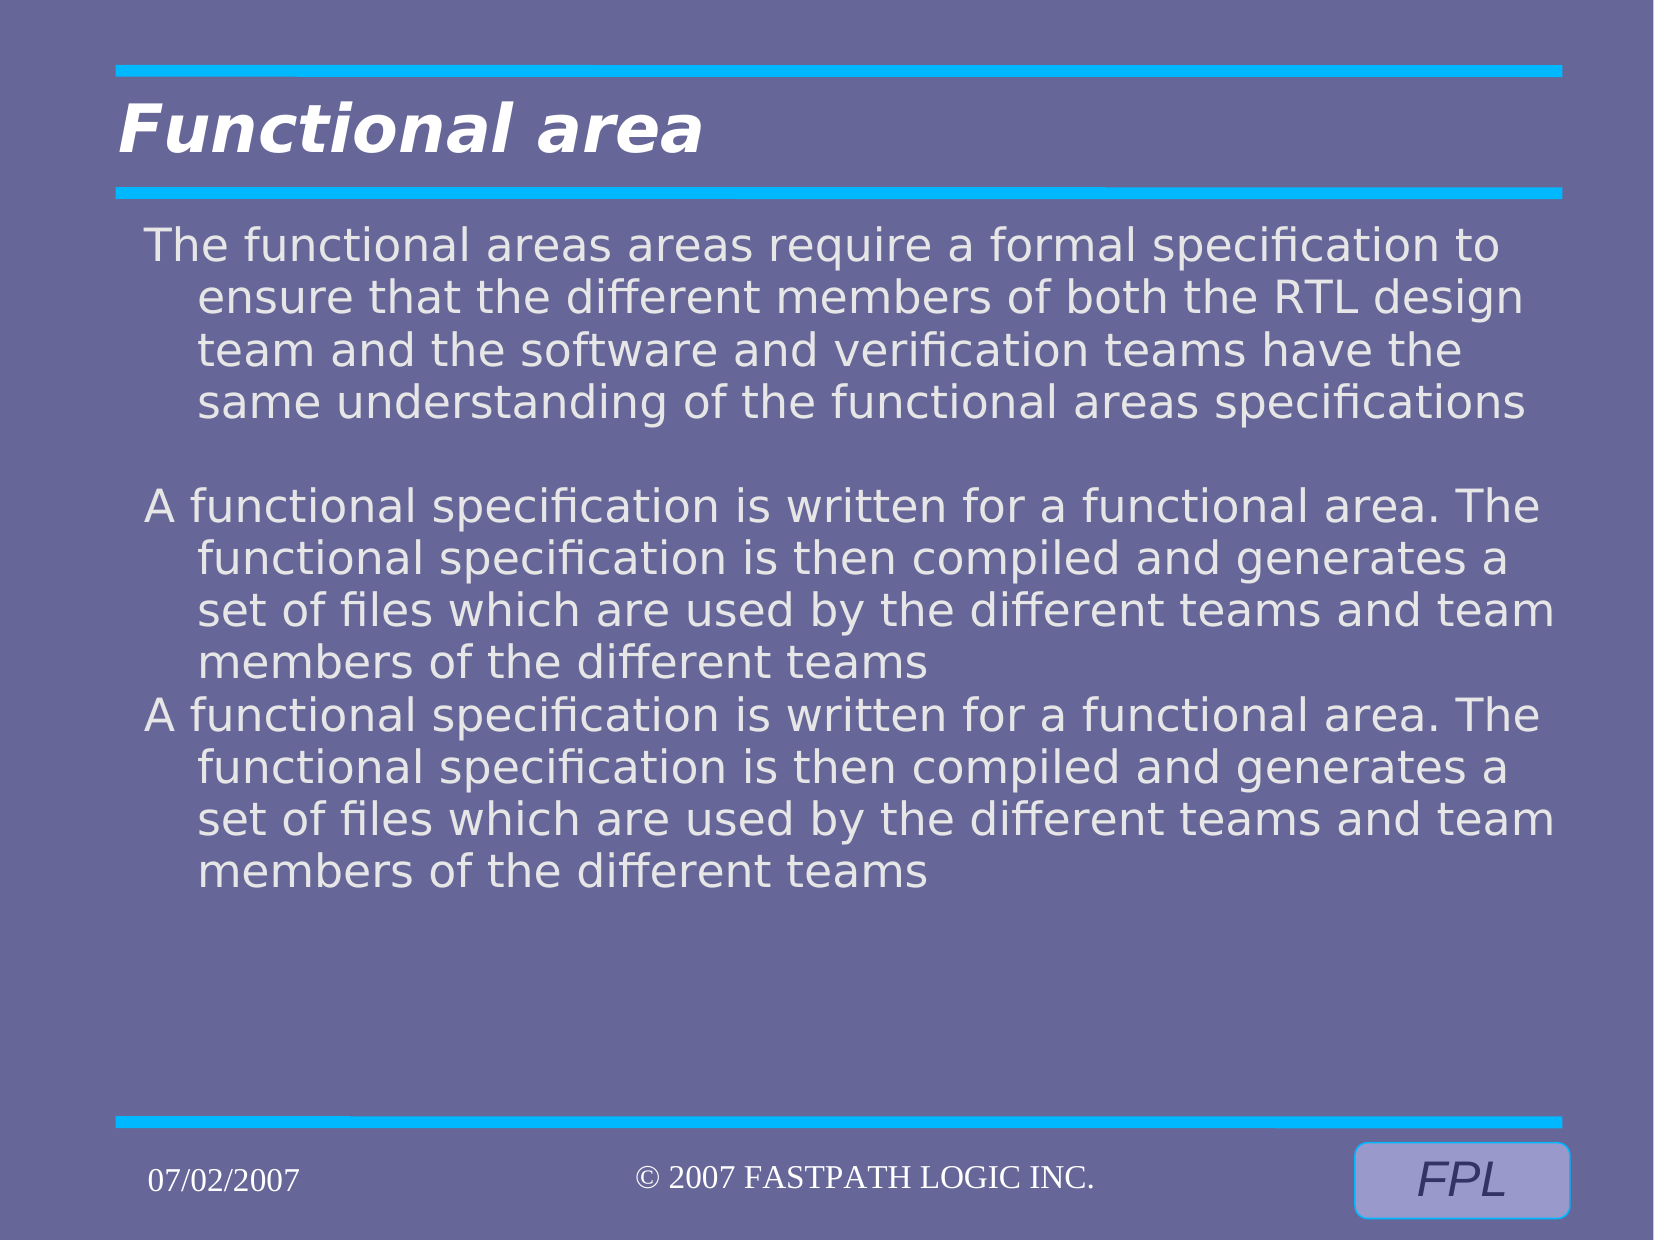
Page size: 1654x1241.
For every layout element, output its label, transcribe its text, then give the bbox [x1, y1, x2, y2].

title Functional area [118, 41, 1531, 219]
list The functional areas areas require a formal specification to ensure that the different members of both the RTL design team and the software and verification teams have the same understanding of the functional areas specifications A functional specification is written for a functional area. The functional specification is then compiled and generates a set of files which are used by the different teams and team members of the different teams A functional specification is written for a functional area. The functional specification is then compiled and generates a set of files which are used by the different teams and team members of the different teams [126, 219, 1566, 1132]
